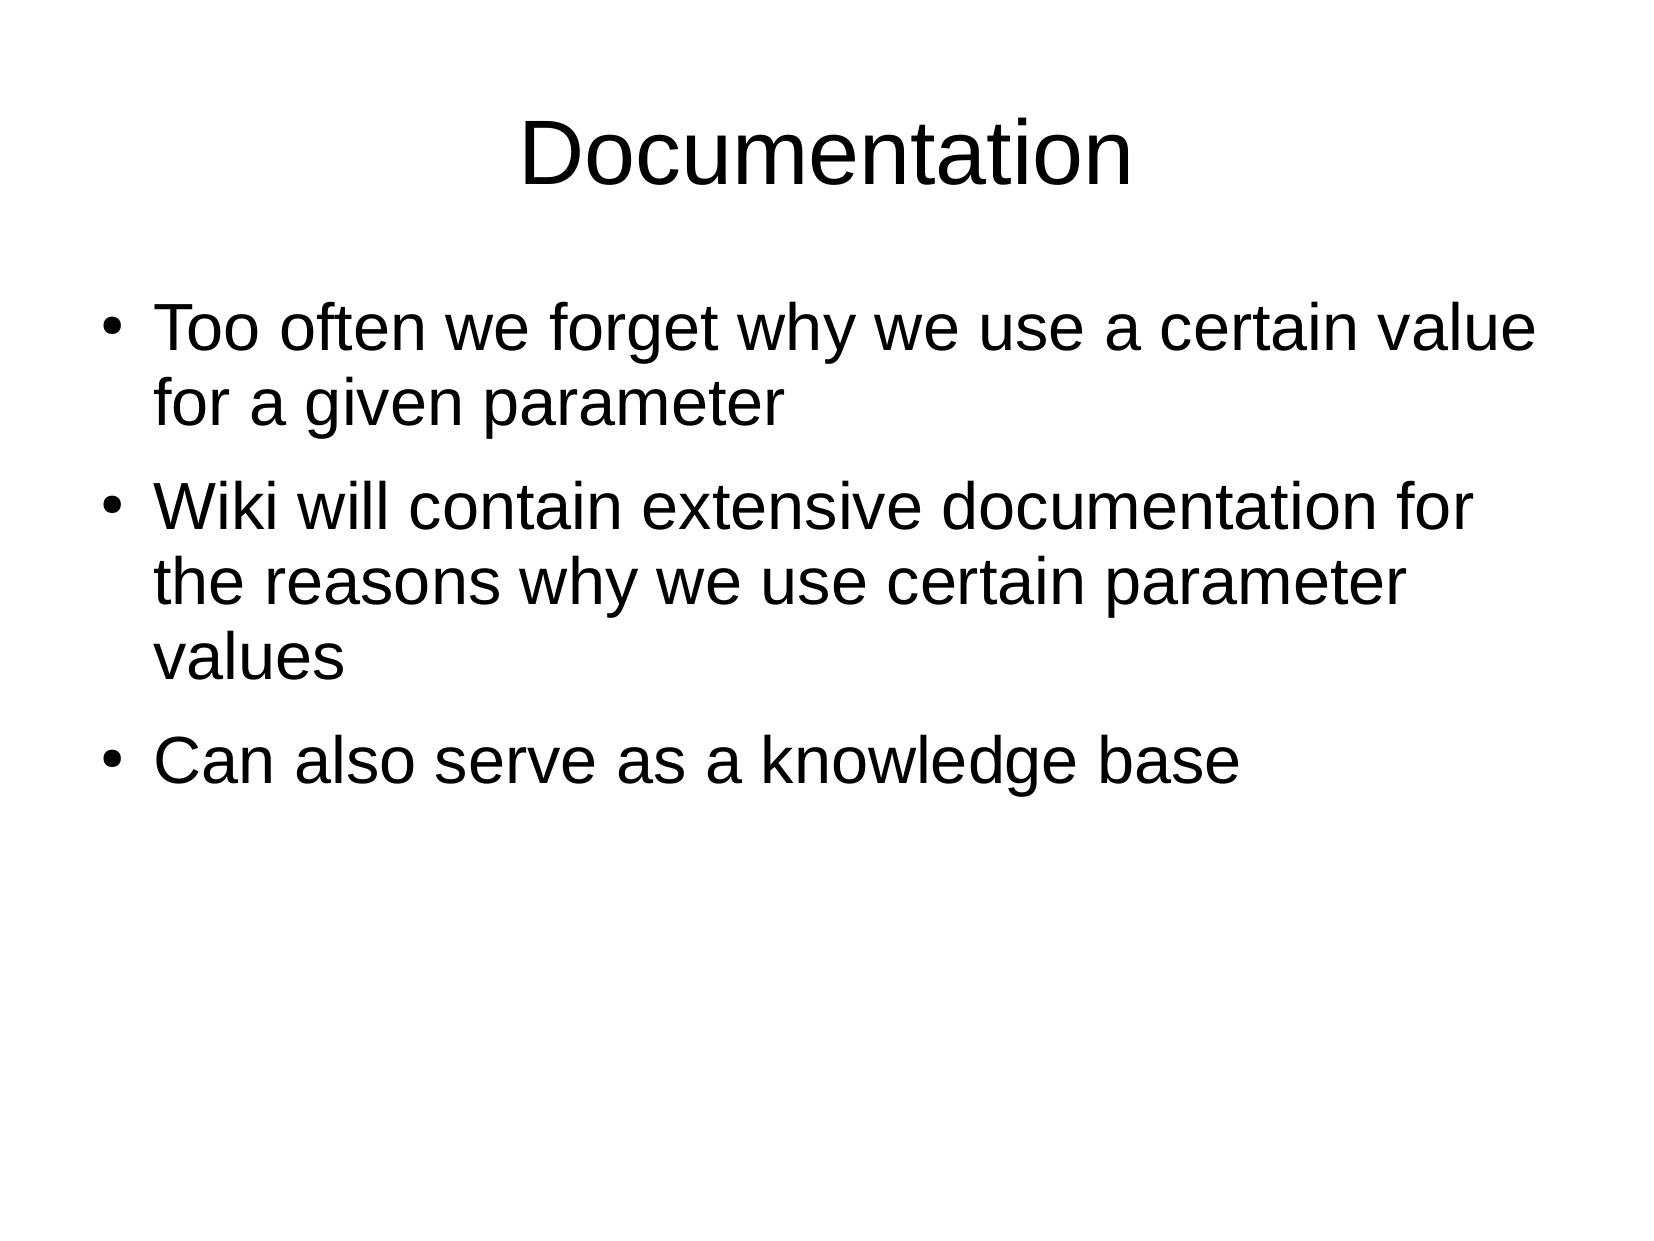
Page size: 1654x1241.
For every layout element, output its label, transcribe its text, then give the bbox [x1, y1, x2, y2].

list Too often we forget why we use a certain value for a given parameter Wiki will contain extensive documentation for the reasons why we use certain parameter values Can also serve as a knowledge base [82, 290, 1571, 1109]
title Documentation [82, 56, 1571, 250]
